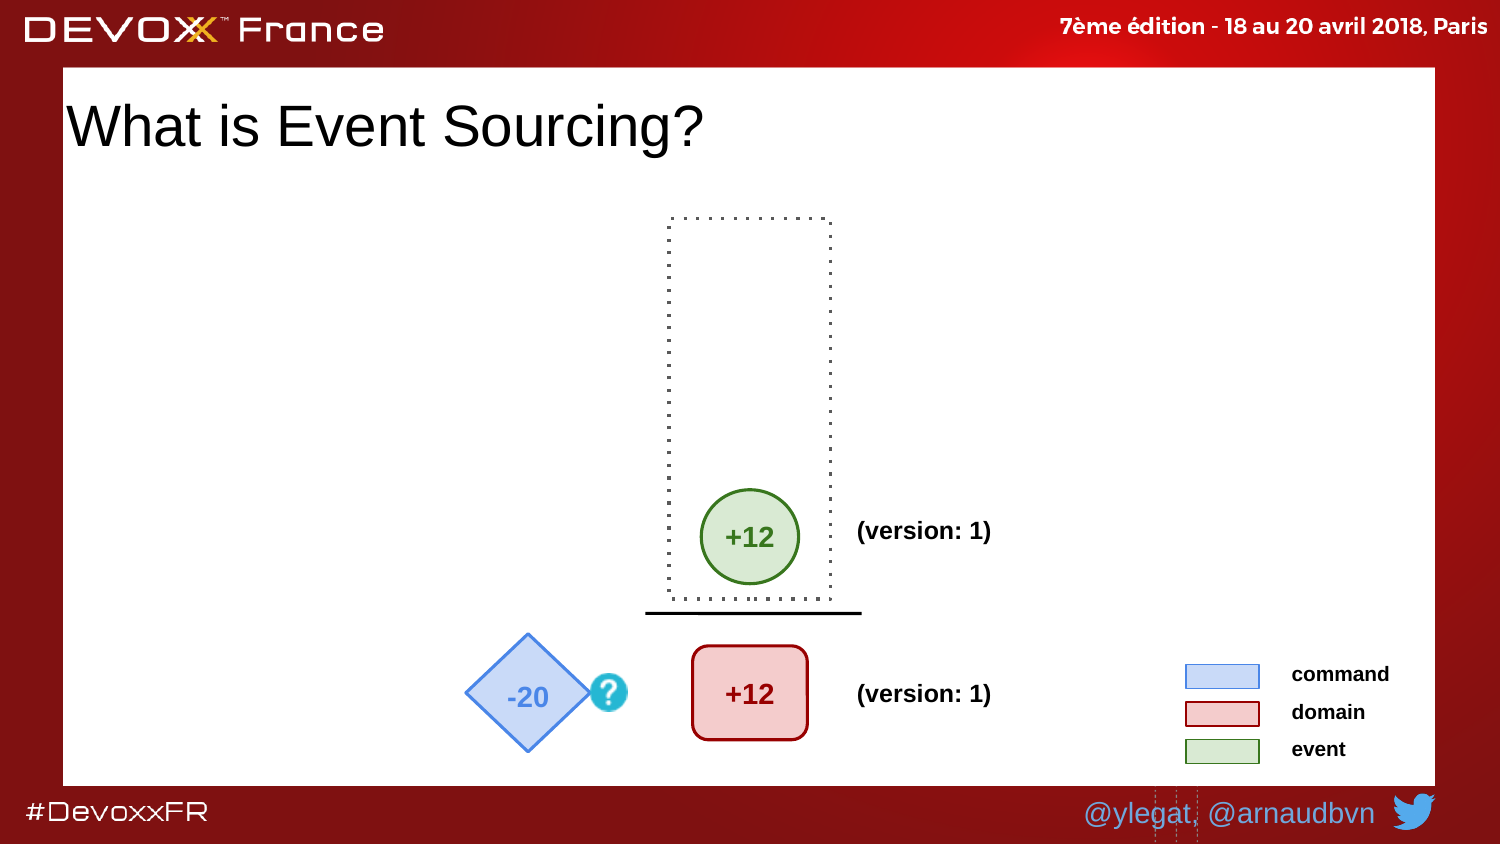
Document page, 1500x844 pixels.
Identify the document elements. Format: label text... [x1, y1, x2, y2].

text_box [465, 672, 487, 713]
text_box [1185, 664, 1260, 689]
text_box [1185, 702, 1260, 726]
text_box +12 [706, 502, 794, 584]
text_box (version: 1) [841, 662, 1012, 724]
text_box [701, 516, 706, 557]
text_box (version: 1) [841, 499, 1012, 562]
text_box -20 [487, 663, 569, 722]
text_box @ylegat, @arnaudbvn [1068, 779, 1399, 844]
picture [0, 0, 1500, 844]
text_box [1185, 739, 1260, 764]
text_box command [1276, 645, 1428, 683]
title What is Event Sourcing? [51, 72, 1449, 167]
text_box +12 [692, 645, 808, 740]
text_box [496, 722, 560, 752]
text_box [717, 489, 783, 502]
text_box domain [1276, 683, 1428, 720]
text_box event [1276, 720, 1428, 783]
text_box [569, 672, 590, 713]
text_box [497, 633, 559, 663]
text_box [794, 516, 799, 557]
